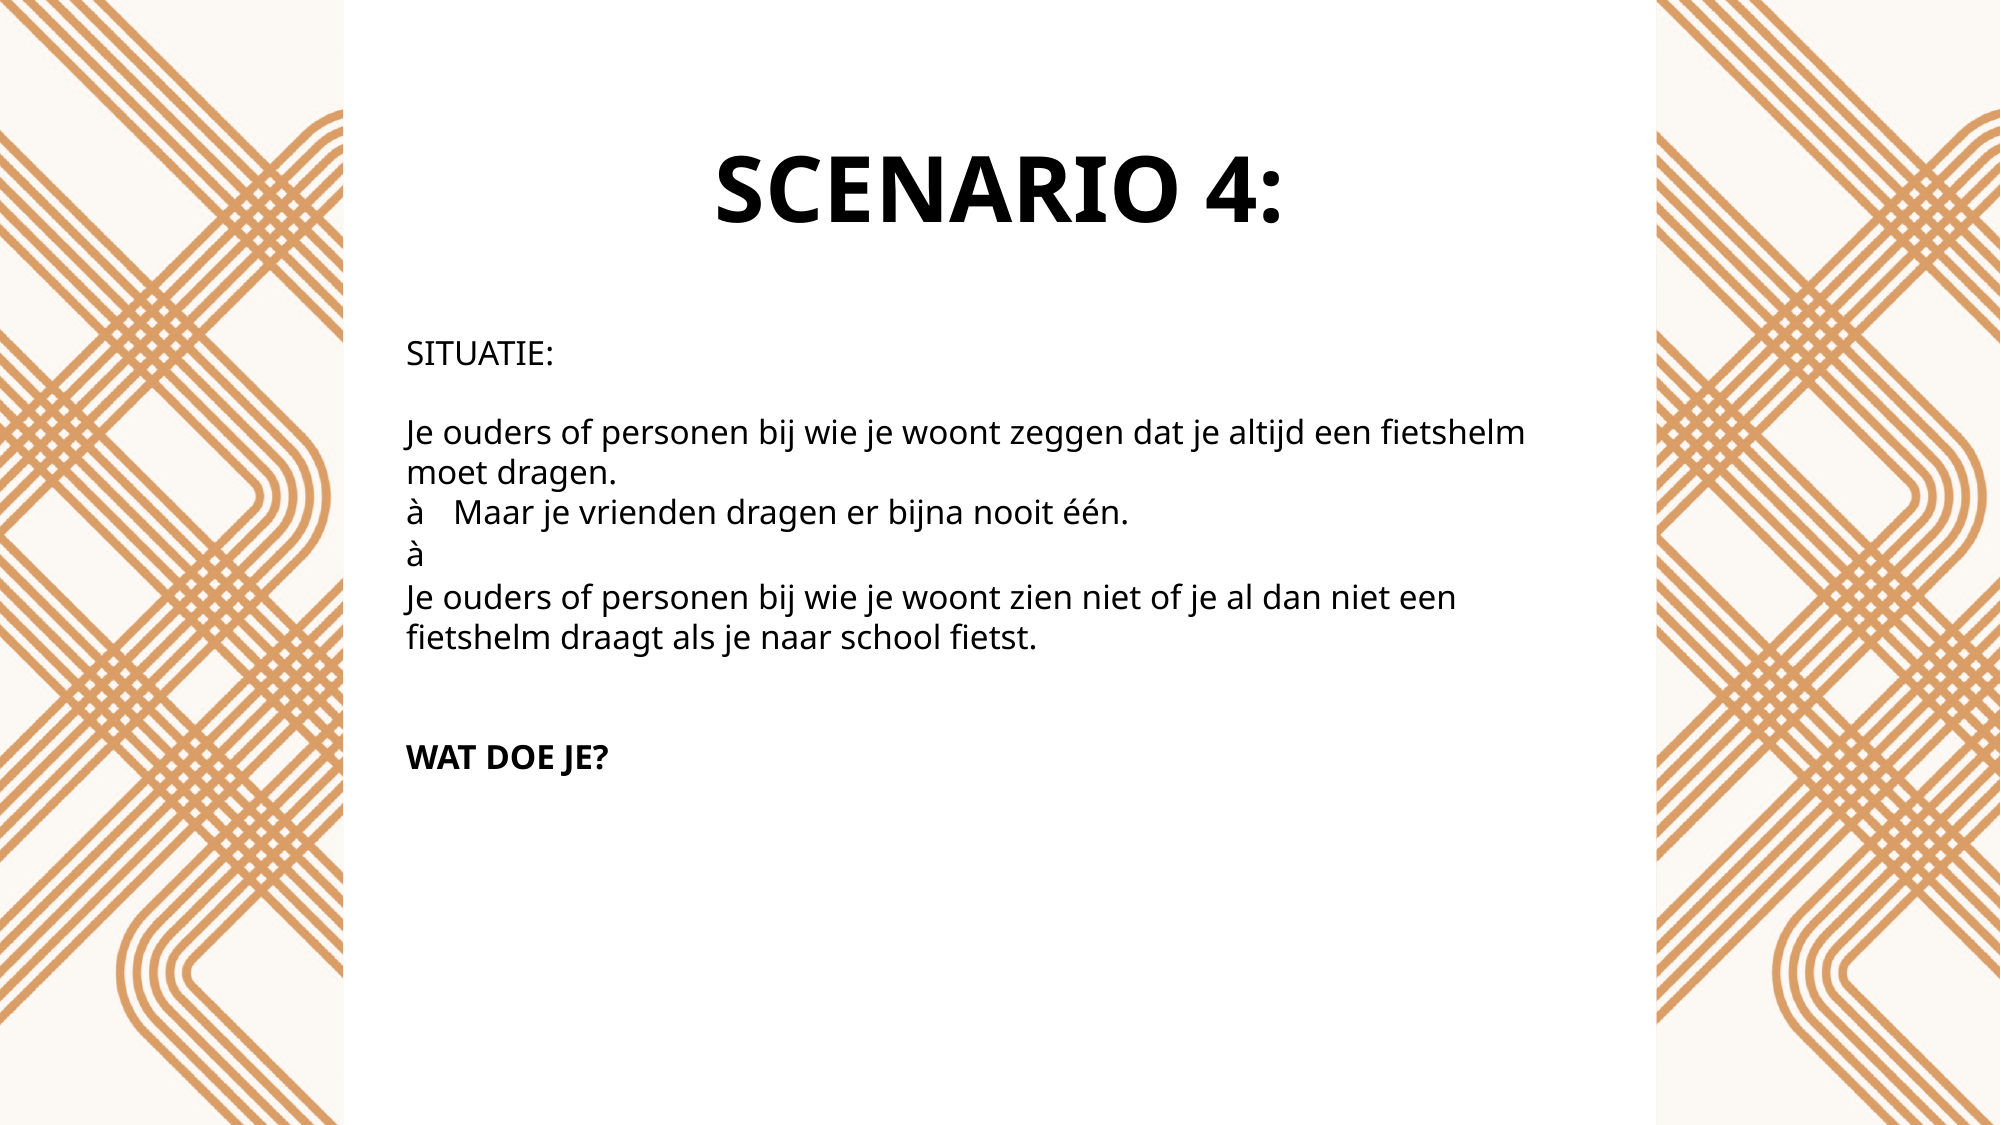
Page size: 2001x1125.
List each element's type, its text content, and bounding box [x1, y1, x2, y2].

picture [1656, 0, 2000, 1125]
picture [0, 0, 344, 1125]
title SCENARIO 4: [591, 50, 1409, 251]
text_box SITUATIE: Je ouders of personen bij wie je woont zeggen dat je altijd een fietshelm moet dragen. Maar je vrienden dragen er bijna nooit één. Je ouders of personen bij wie je woont zien niet of je al dan niet een fietshelm draagt als je naar school fietst. WAT DOE JE? [391, 324, 1612, 784]
